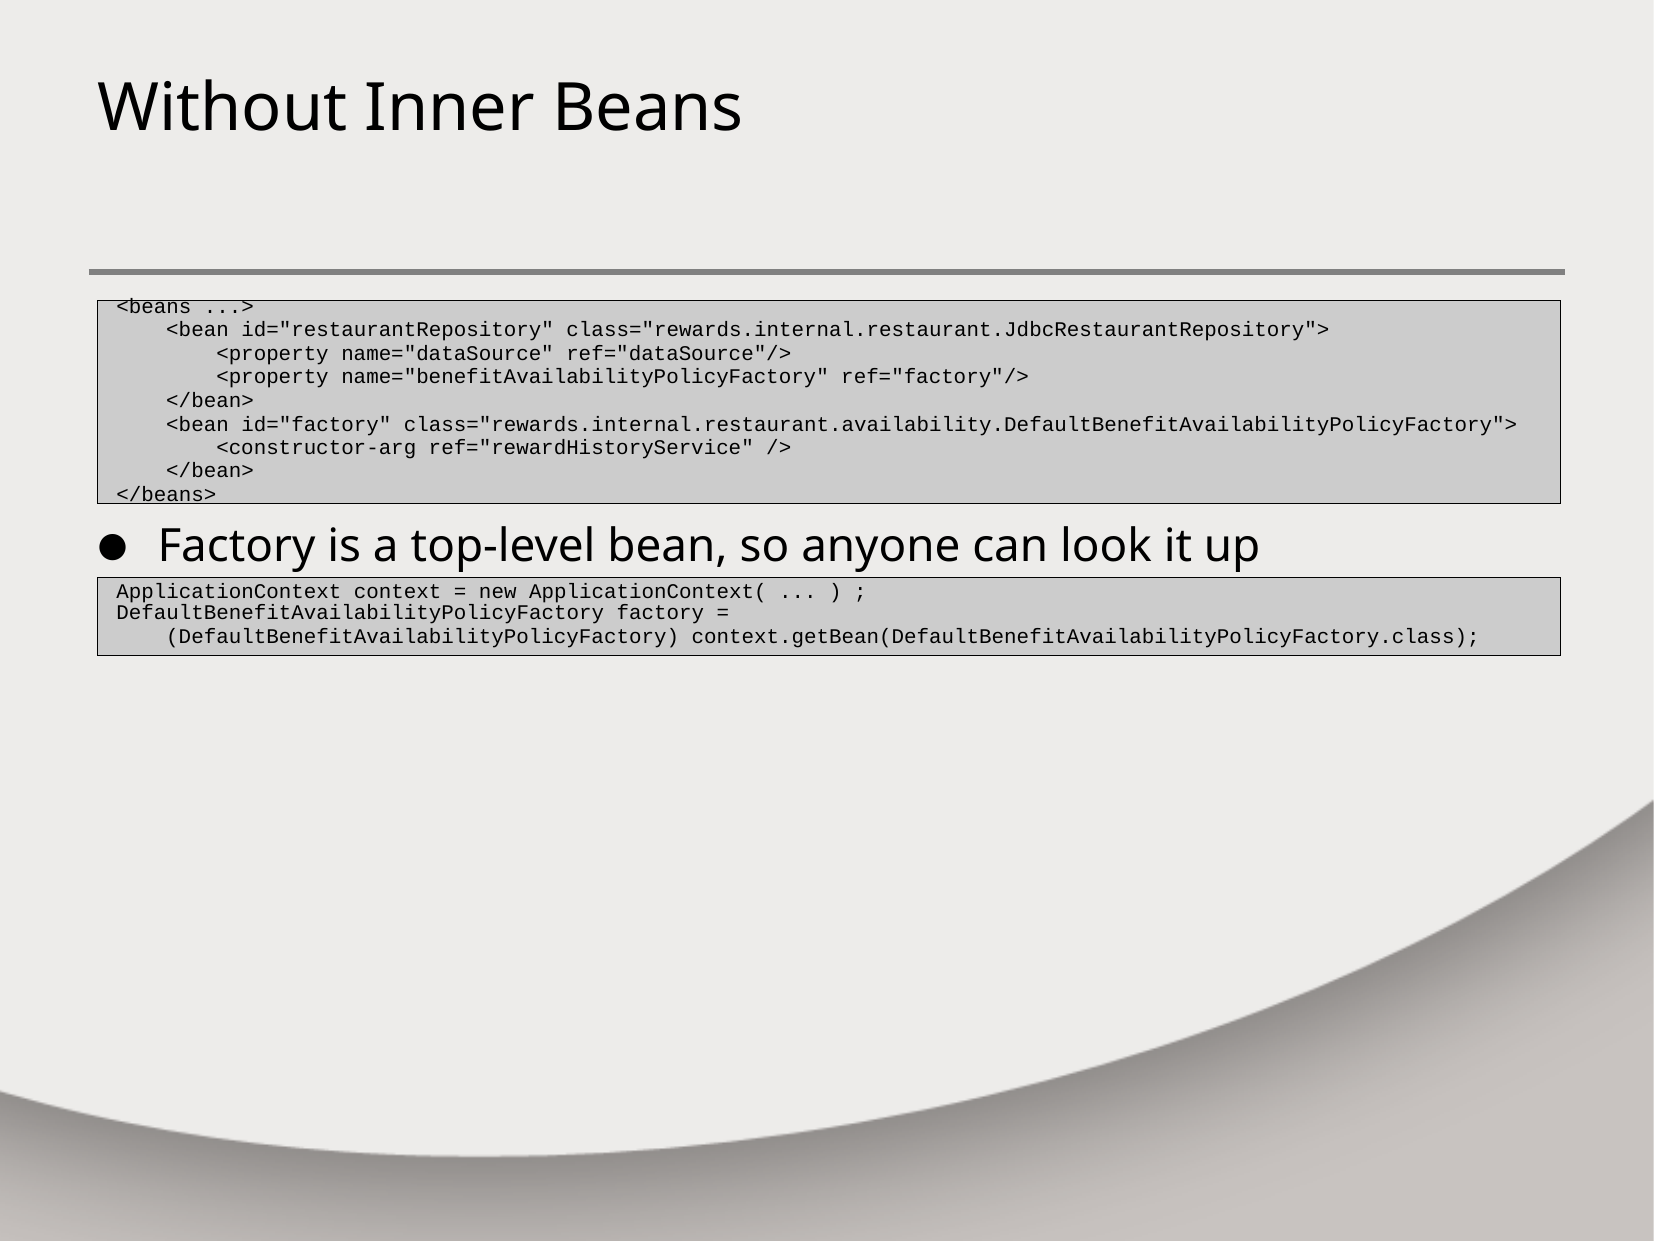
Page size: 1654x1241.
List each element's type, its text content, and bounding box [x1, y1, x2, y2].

title Without Inner Beans [97, 75, 1561, 226]
text_box ApplicationContext context = new ApplicationContext( ... ) ; DefaultBenefitAvailabilityPolicyFactory factory = (DefaultBenefitAvailabilityPolicyFactory) context.getBean(DefaultBenefitAvailabilityPolicyFactory.class); [97, 577, 1561, 656]
list Factory is a top-level bean, so anyone can look it up [97, 656, 1561, 1163]
list Factory is a top-level bean, so anyone can look it up [97, 504, 1561, 577]
text_box <beans ...> <bean id="restaurantRepository" class="rewards.internal.restaurant.JdbcRestaurantRepository"> <property name="dataSource" ref="dataSource"/> <property name="benefitAvailabilityPolicyFactory" ref="factory"/> </bean> <bean id="factory" class="rewards.internal.restaurant.availability.DefaultBenefitAvailabilityPolicyFactory"> <constructor-arg ref="rewardHistoryService" /> </bean> </beans> [97, 300, 1561, 504]
picture [0, 0, 1654, 1241]
